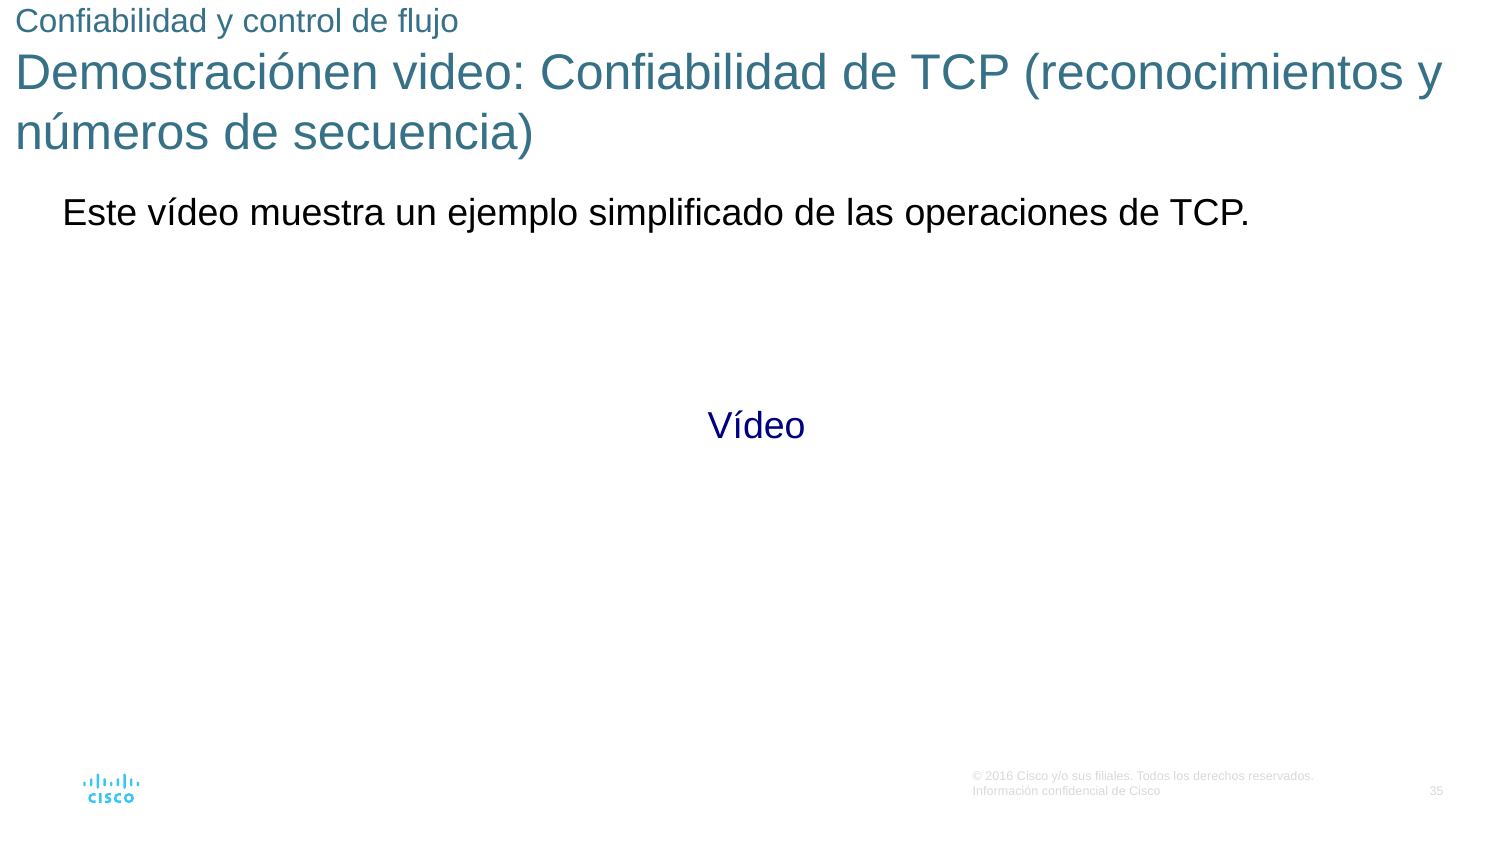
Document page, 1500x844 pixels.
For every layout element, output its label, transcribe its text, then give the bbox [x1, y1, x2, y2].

list Este vídeo muestra un ejemplo simplificado de las operaciones de TCP. [23, 180, 1477, 273]
title Confiabilidad y control de flujo Demostraciónen video: Confiabilidad de TCP (reconocimientos y números de secuencia) [0, 17, 1500, 142]
text_box Vídeo [693, 396, 876, 472]
